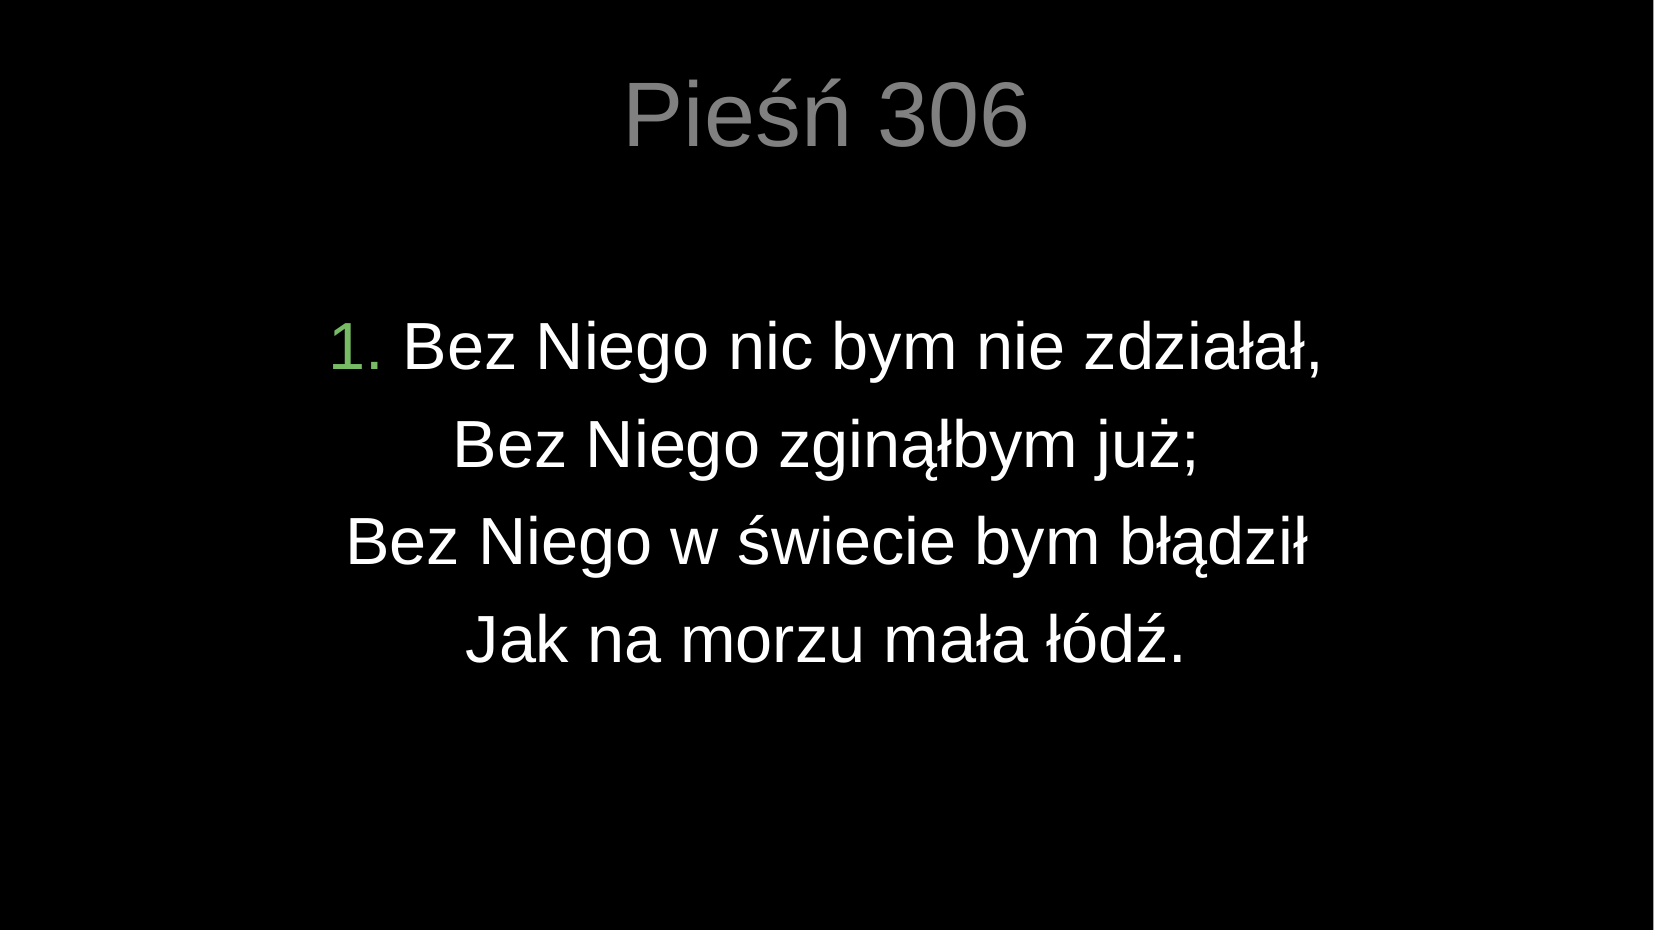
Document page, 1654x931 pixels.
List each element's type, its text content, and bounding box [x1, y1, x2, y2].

subtitle 1. Bez Niego nic bym nie zdziałał, Bez Niego zginąłbym już; Bez Niego w świecie bym błądził Jak na morzu mała łódź. [82, 217, 1571, 757]
title Pieśń 306 [82, 37, 1571, 193]
